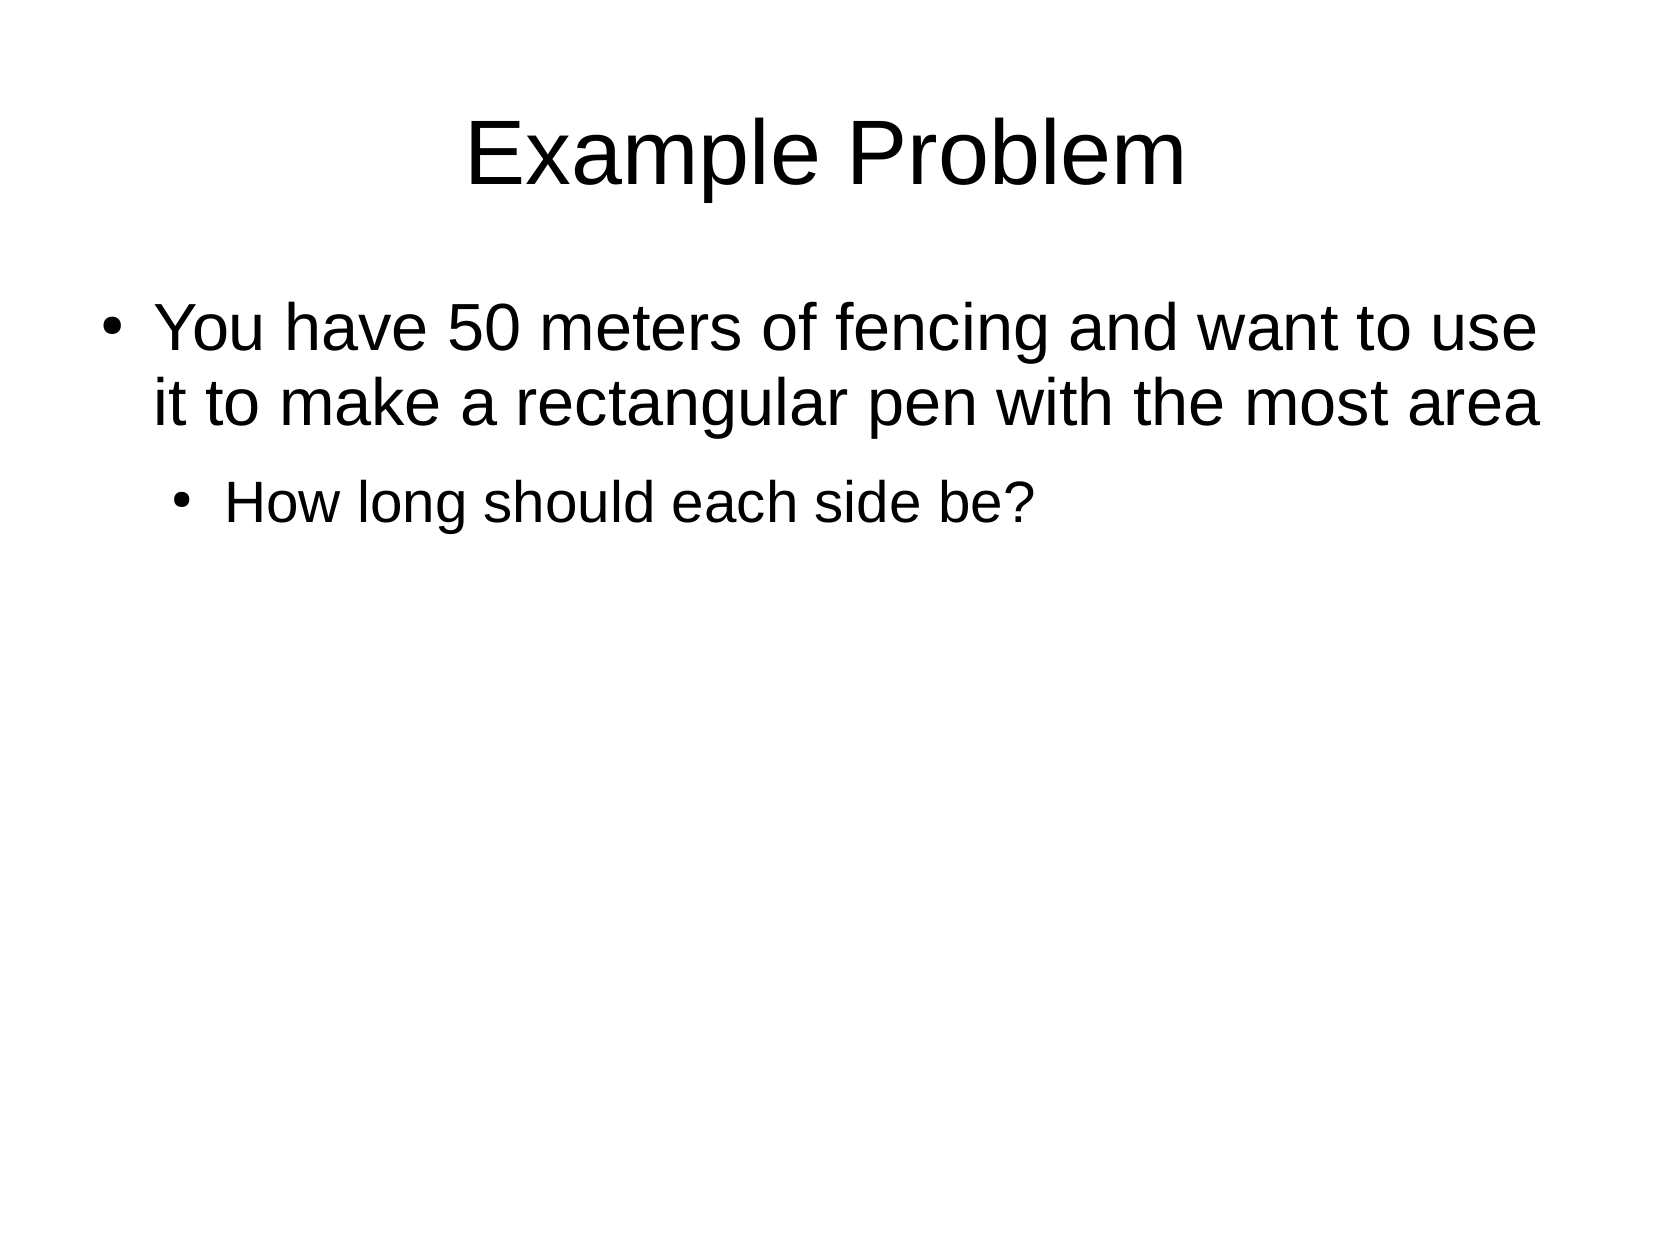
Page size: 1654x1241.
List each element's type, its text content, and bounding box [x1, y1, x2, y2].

list You have 50 meters of fencing and want to use it to make a rectangular pen with the most area How long should each side be? [82, 290, 1571, 1109]
title Example Problem [82, 49, 1571, 257]
